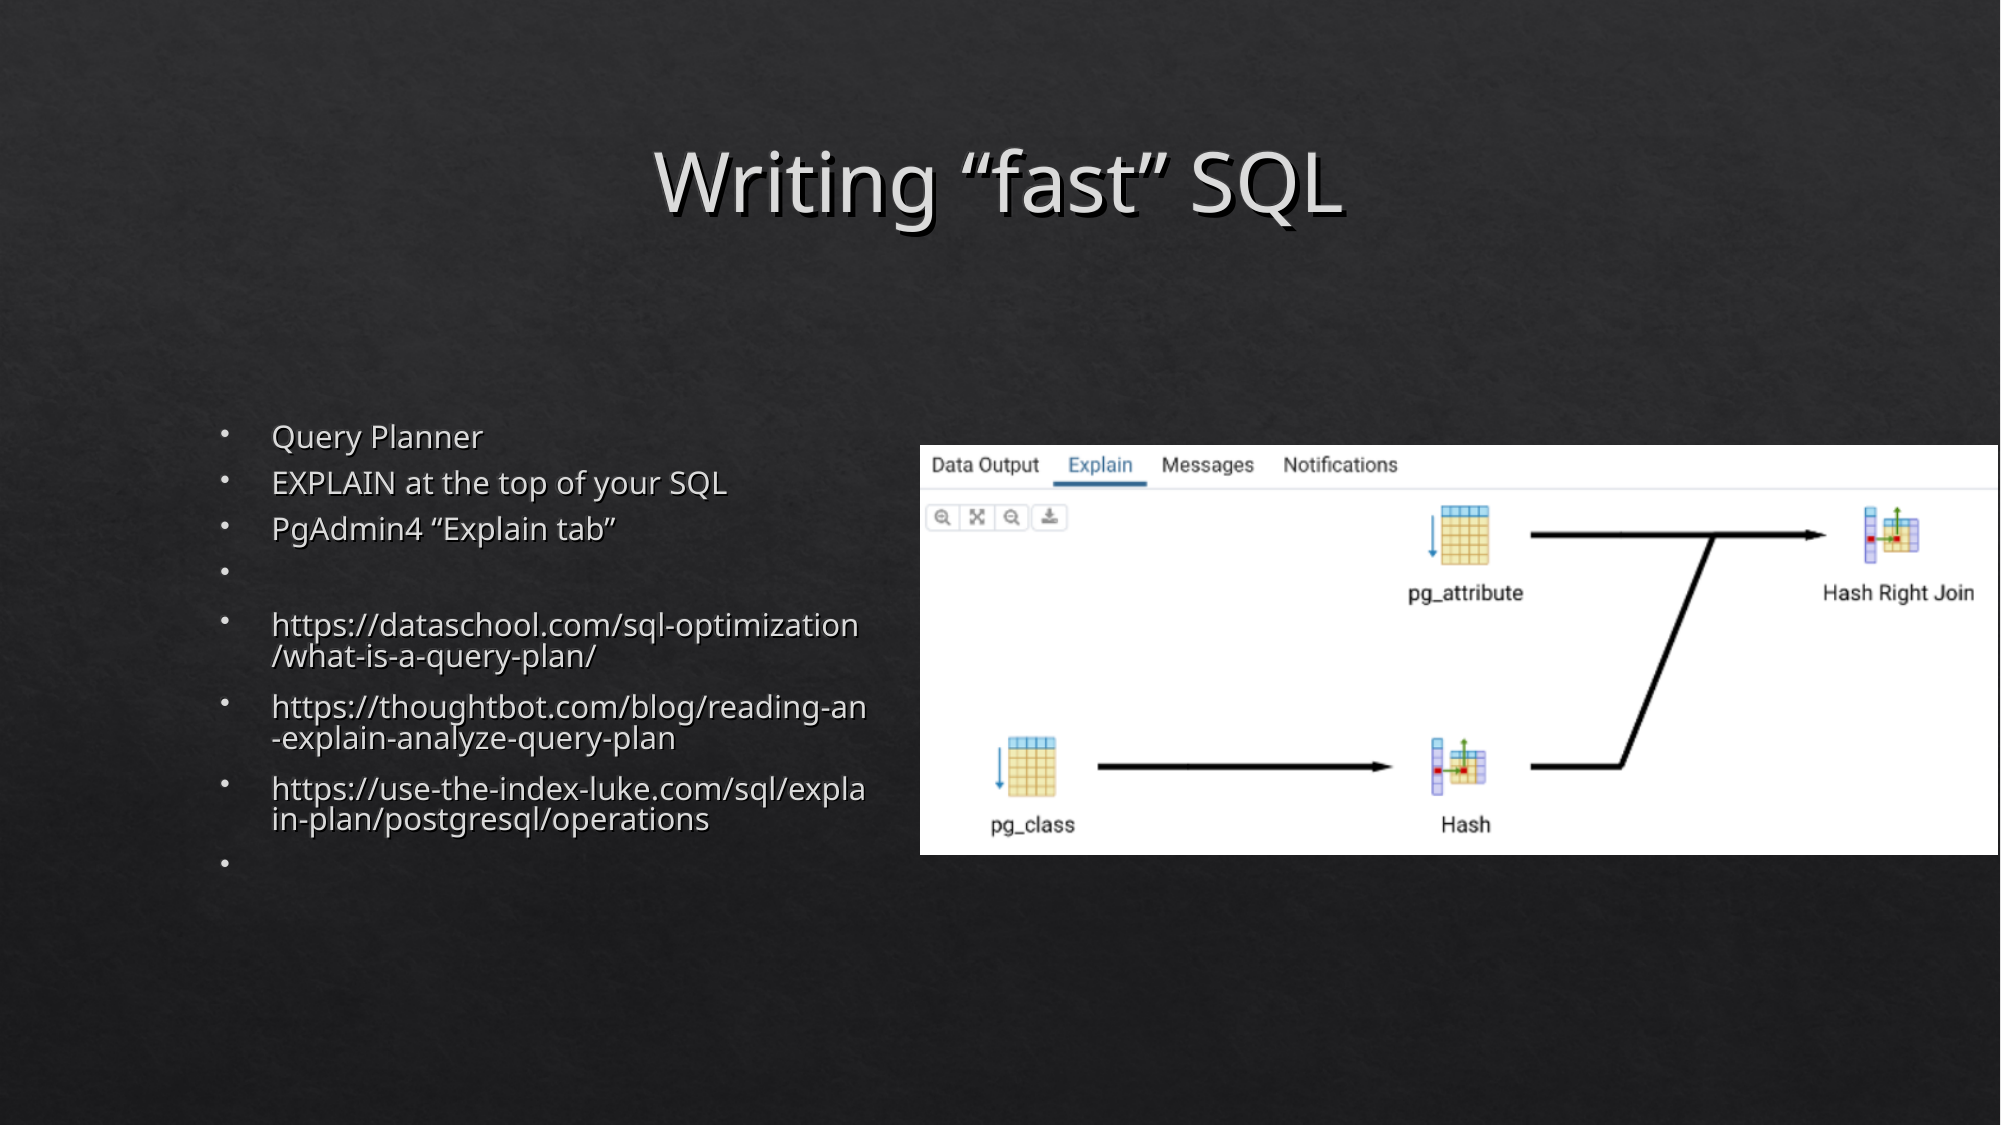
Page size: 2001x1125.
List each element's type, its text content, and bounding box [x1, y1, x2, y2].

picture [920, 446, 1998, 855]
title Writing “fast” SQL [149, 99, 1849, 260]
list Query Planner EXPLAIN at the top of your SQL PgAdmin4 “Explain tab” https://dataschool.com/sql-optimization/what-is-a-query-plan/ https://thoughtbot.com/blog/reading-an-explain-analyze-query-plan https://use-the-index-luke.com/sql/explain-plan/postgresql/operations [194, 413, 888, 927]
